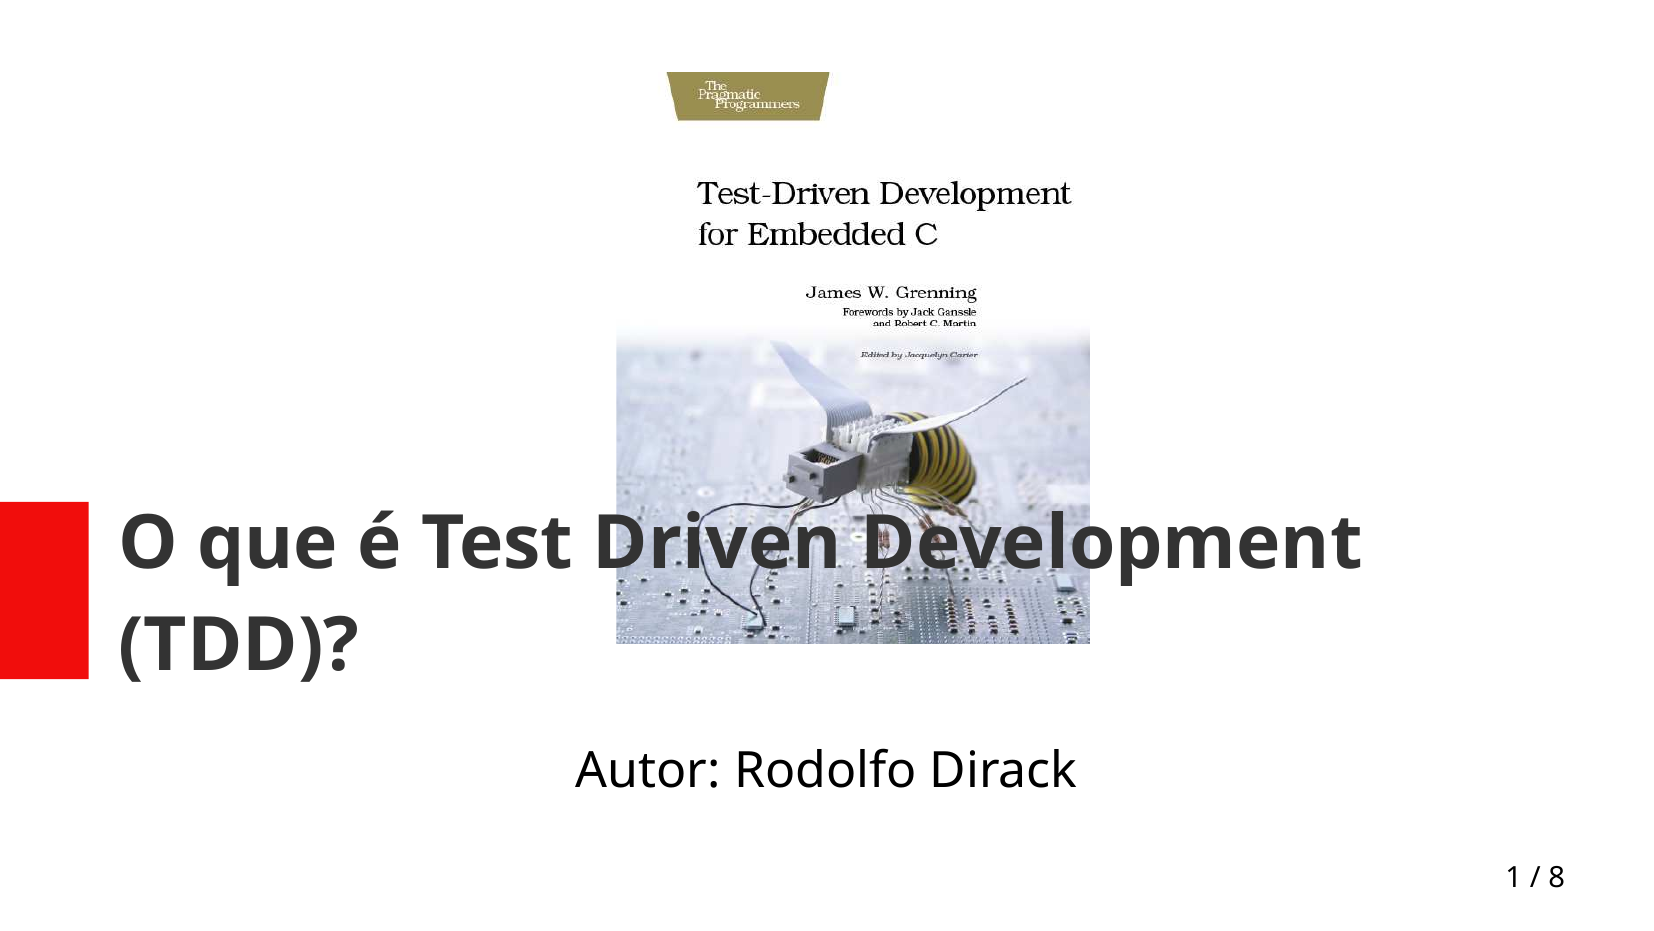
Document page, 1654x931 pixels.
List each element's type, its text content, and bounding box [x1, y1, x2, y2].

subtitle Autor: Rodolfo Dirack [118, 708, 1536, 827]
picture [597, 52, 1129, 501]
title O que é Test Driven Development (TDD)? [118, 501, 1536, 680]
